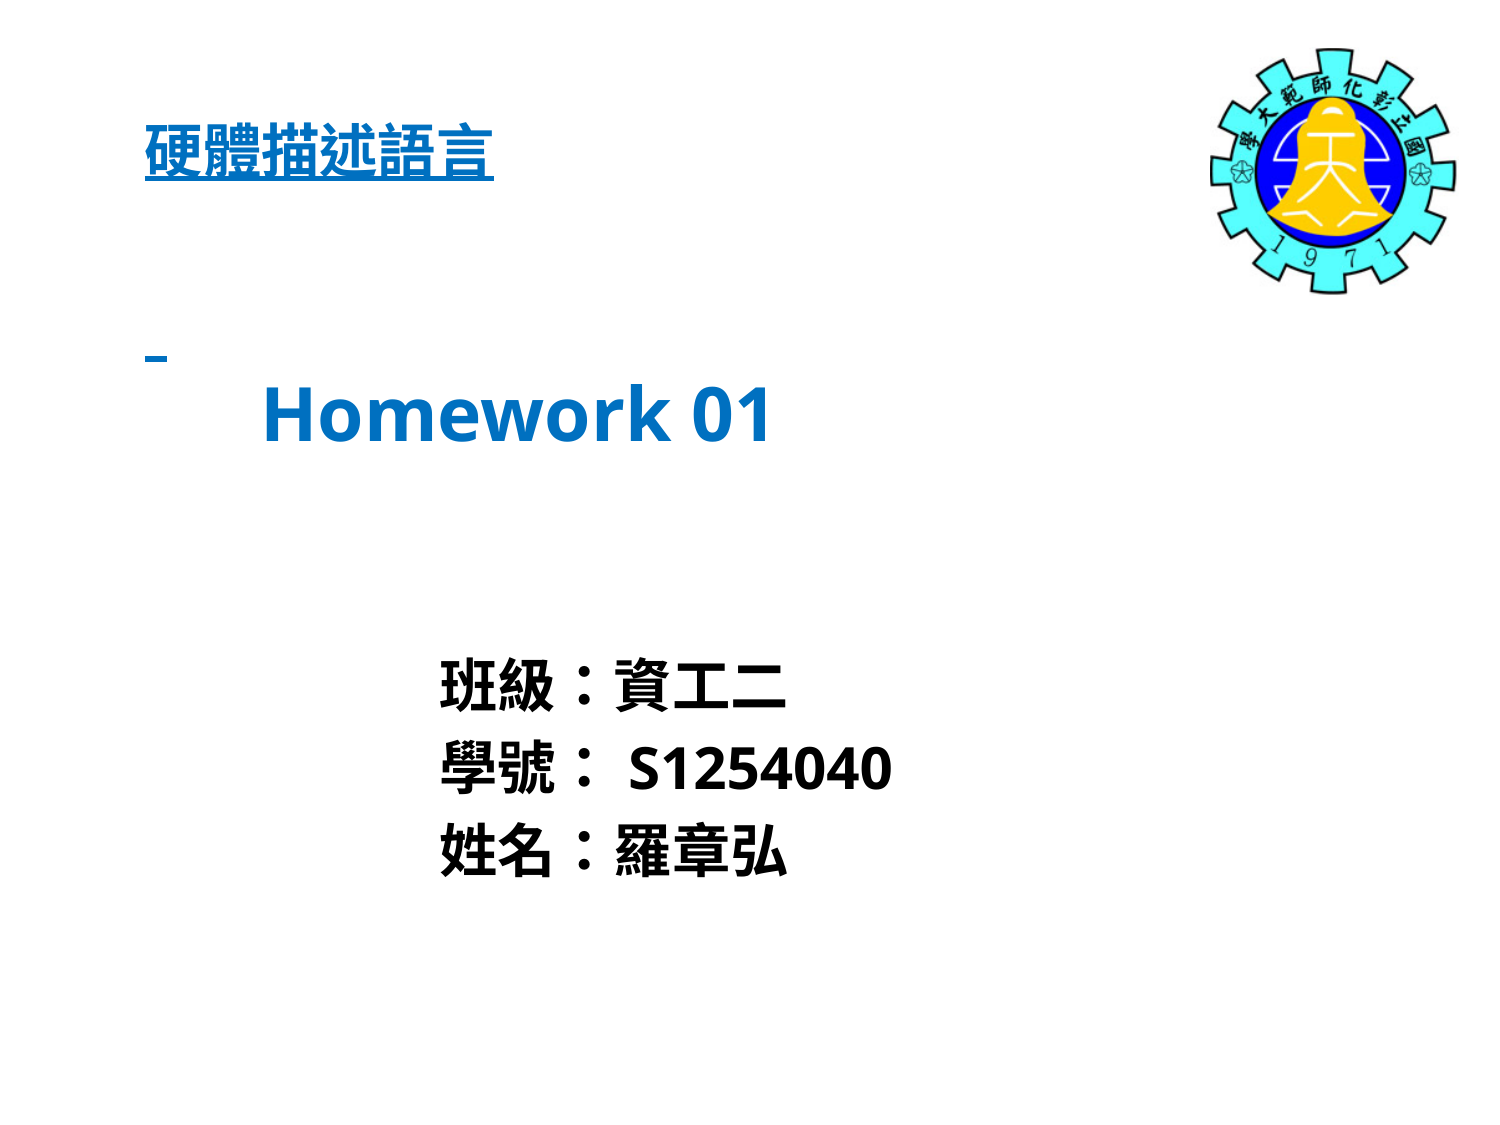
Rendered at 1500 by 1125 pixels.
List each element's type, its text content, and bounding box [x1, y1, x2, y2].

text_box 硬體描述語言 Homework 01 班級：資工二 學號：S1254040 姓名：羅章弘 [129, 106, 1311, 1036]
